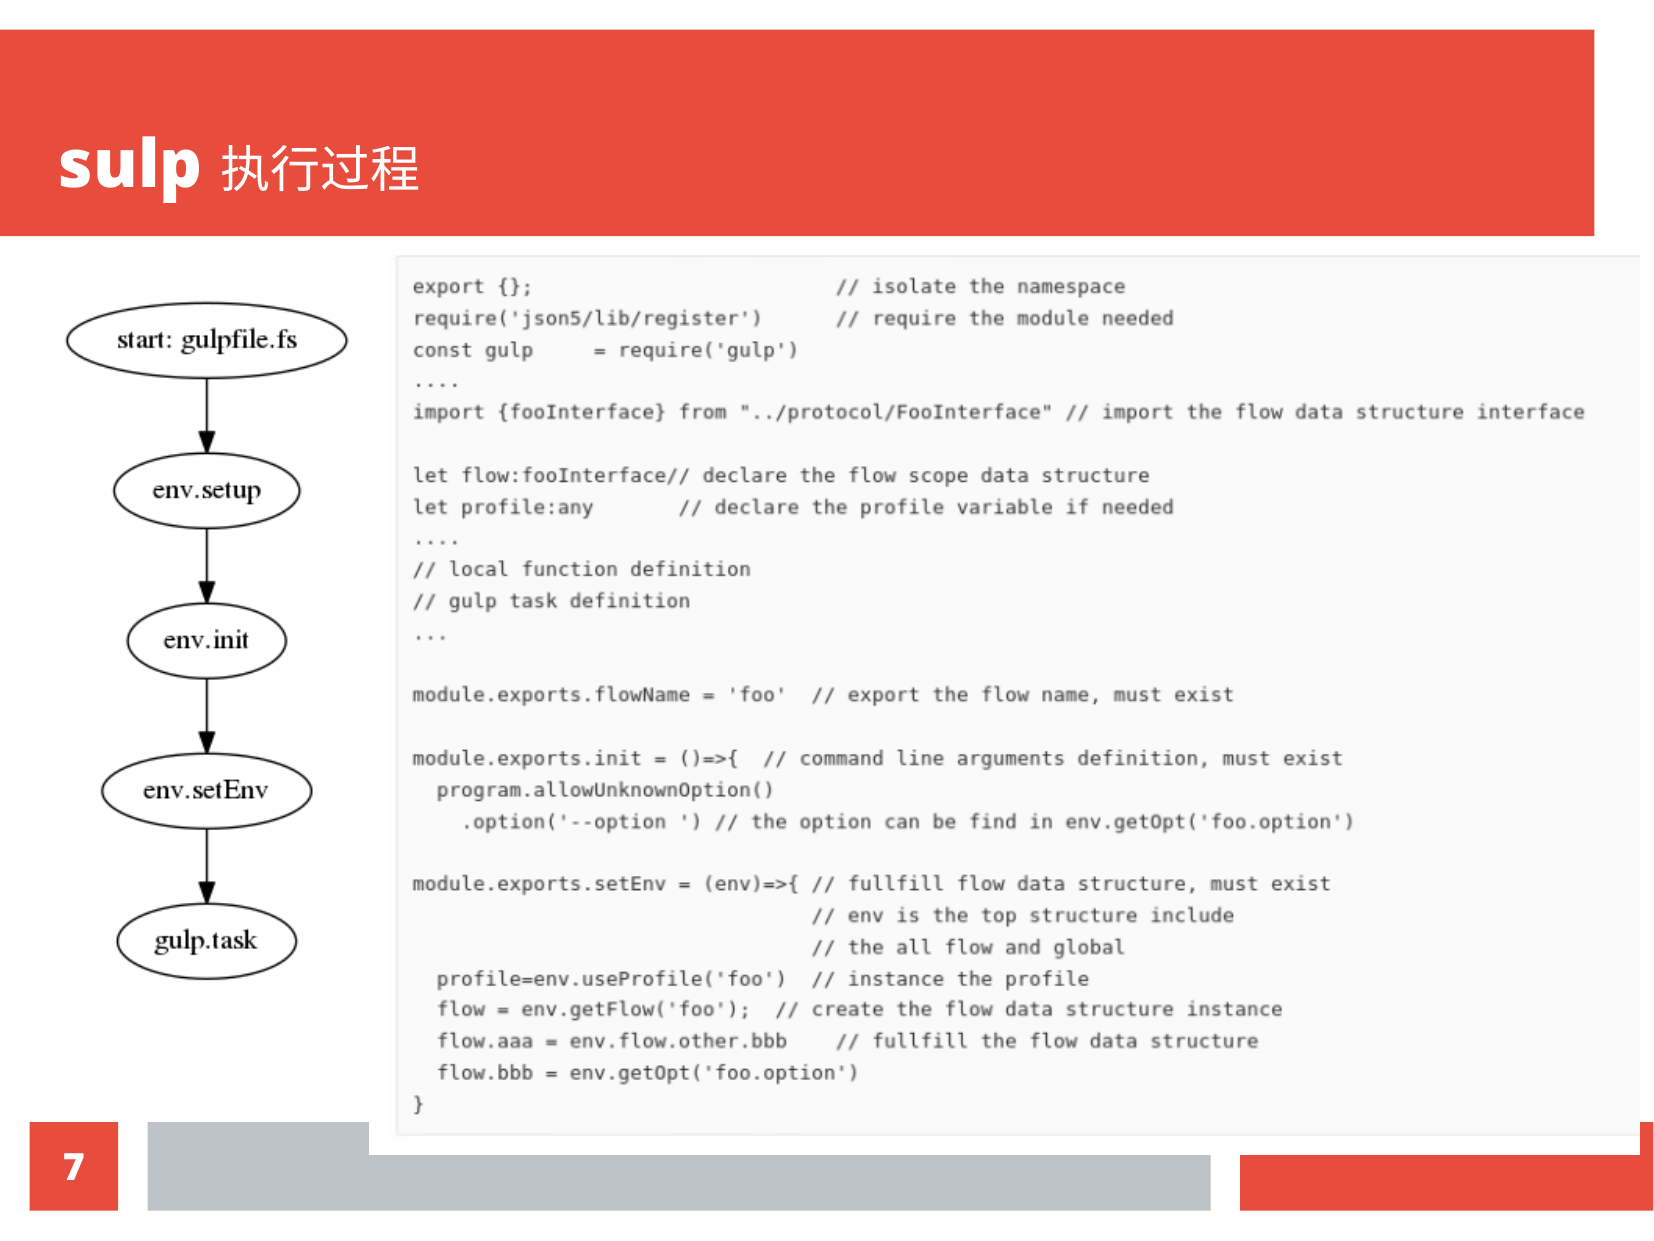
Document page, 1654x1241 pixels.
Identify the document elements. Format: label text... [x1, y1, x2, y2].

picture [59, 295, 355, 988]
title sulp执行过程 [59, 59, 1595, 207]
picture [369, 240, 1640, 1155]
